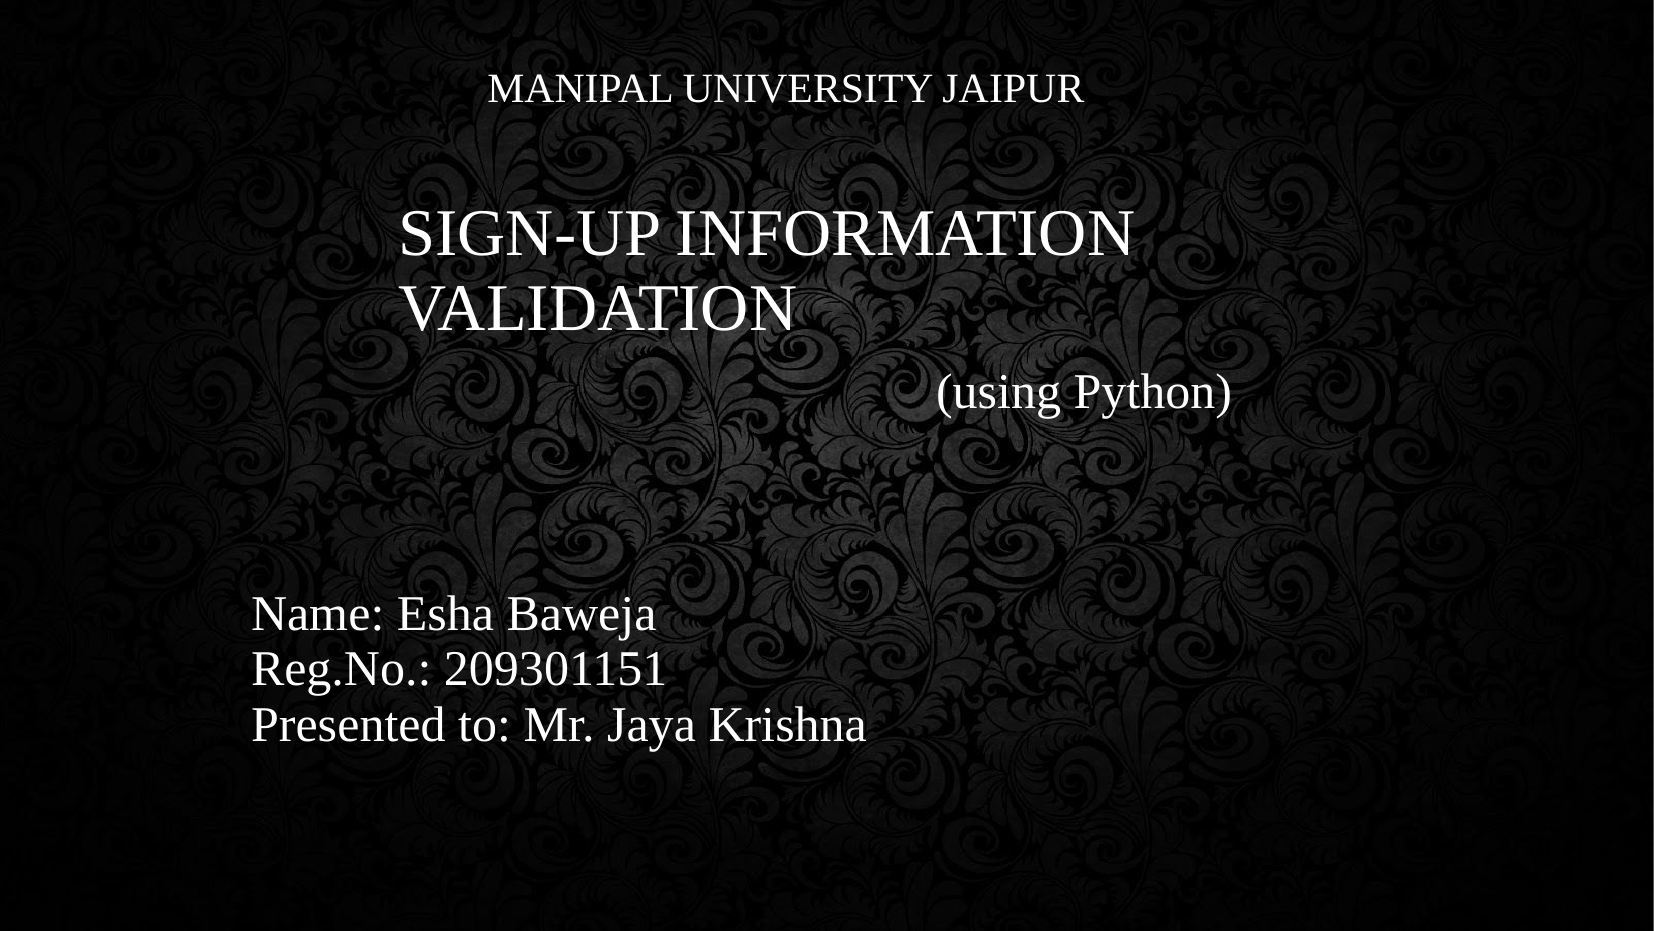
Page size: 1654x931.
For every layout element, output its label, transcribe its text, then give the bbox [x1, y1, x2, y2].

text_box SIGN-UP INFORMATION VALIDATION [383, 188, 1264, 367]
text_box MANIPAL UNIVERSITY JAIPUR [472, 58, 1111, 120]
text_box Name: Esha Baweja Reg.No.: 209301151 Presented to: Mr. Jaya Krishna [236, 578, 898, 760]
picture [0, 0, 1654, 931]
text_box (using Python) [921, 356, 1264, 449]
